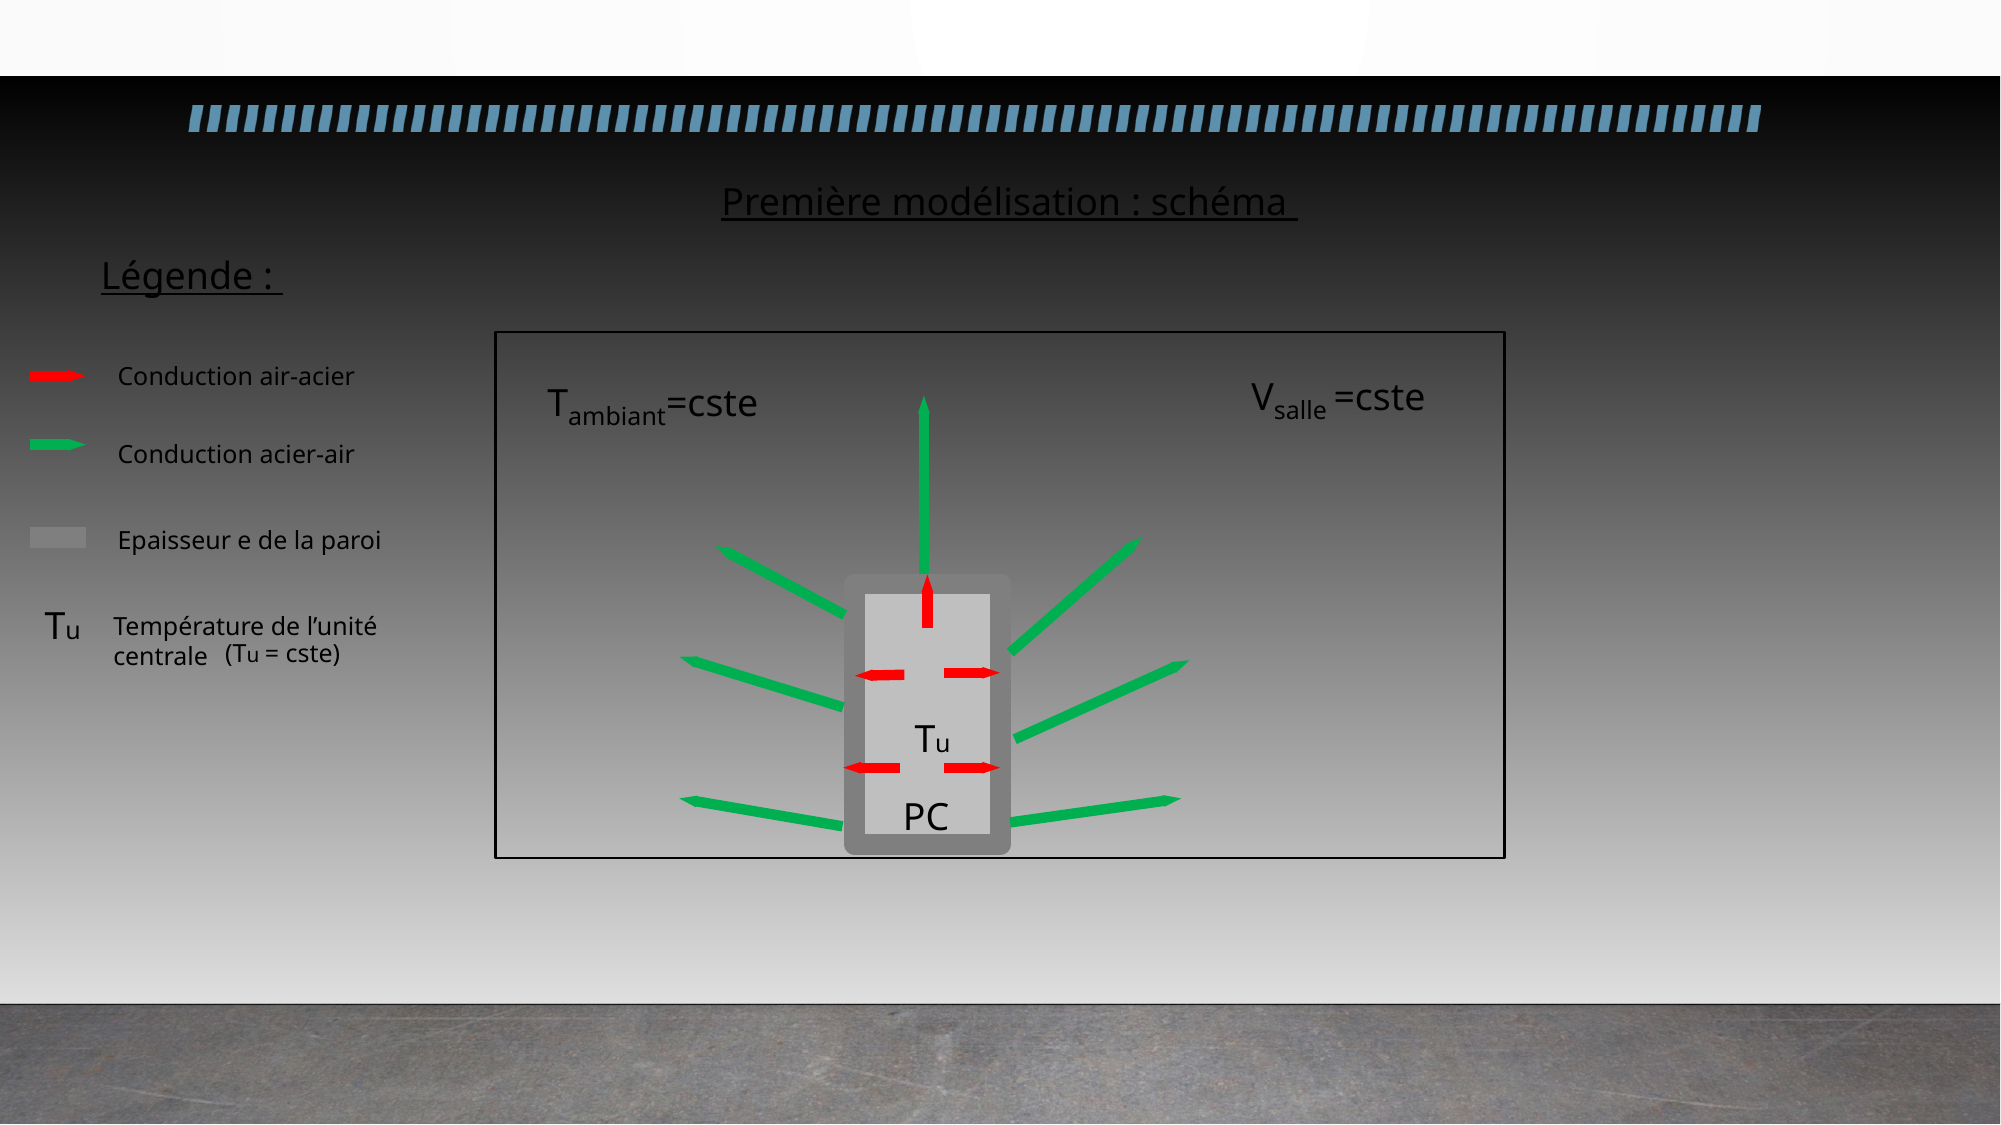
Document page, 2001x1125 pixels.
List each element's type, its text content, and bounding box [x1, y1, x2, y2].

text_box PC [887, 785, 1015, 847]
text_box (Tu = cste) [210, 629, 379, 676]
text_box [855, 584, 1000, 763]
text_box Vsalle =cste [1236, 365, 1469, 426]
text_box Légende : [85, 244, 334, 308]
text_box Température de l’unité centrale [98, 602, 413, 679]
text_box Conduction air-acier [102, 353, 403, 399]
text_box Première modélisation : schéma [706, 170, 1313, 230]
text_box Epaisseur e de la paroi [102, 517, 417, 563]
text_box [855, 768, 1000, 845]
text_box Tambiant=cste [532, 368, 814, 511]
text_box Conduction acier-air [102, 431, 403, 477]
text_box Tu [29, 594, 131, 655]
text_box Tu [899, 707, 1001, 768]
